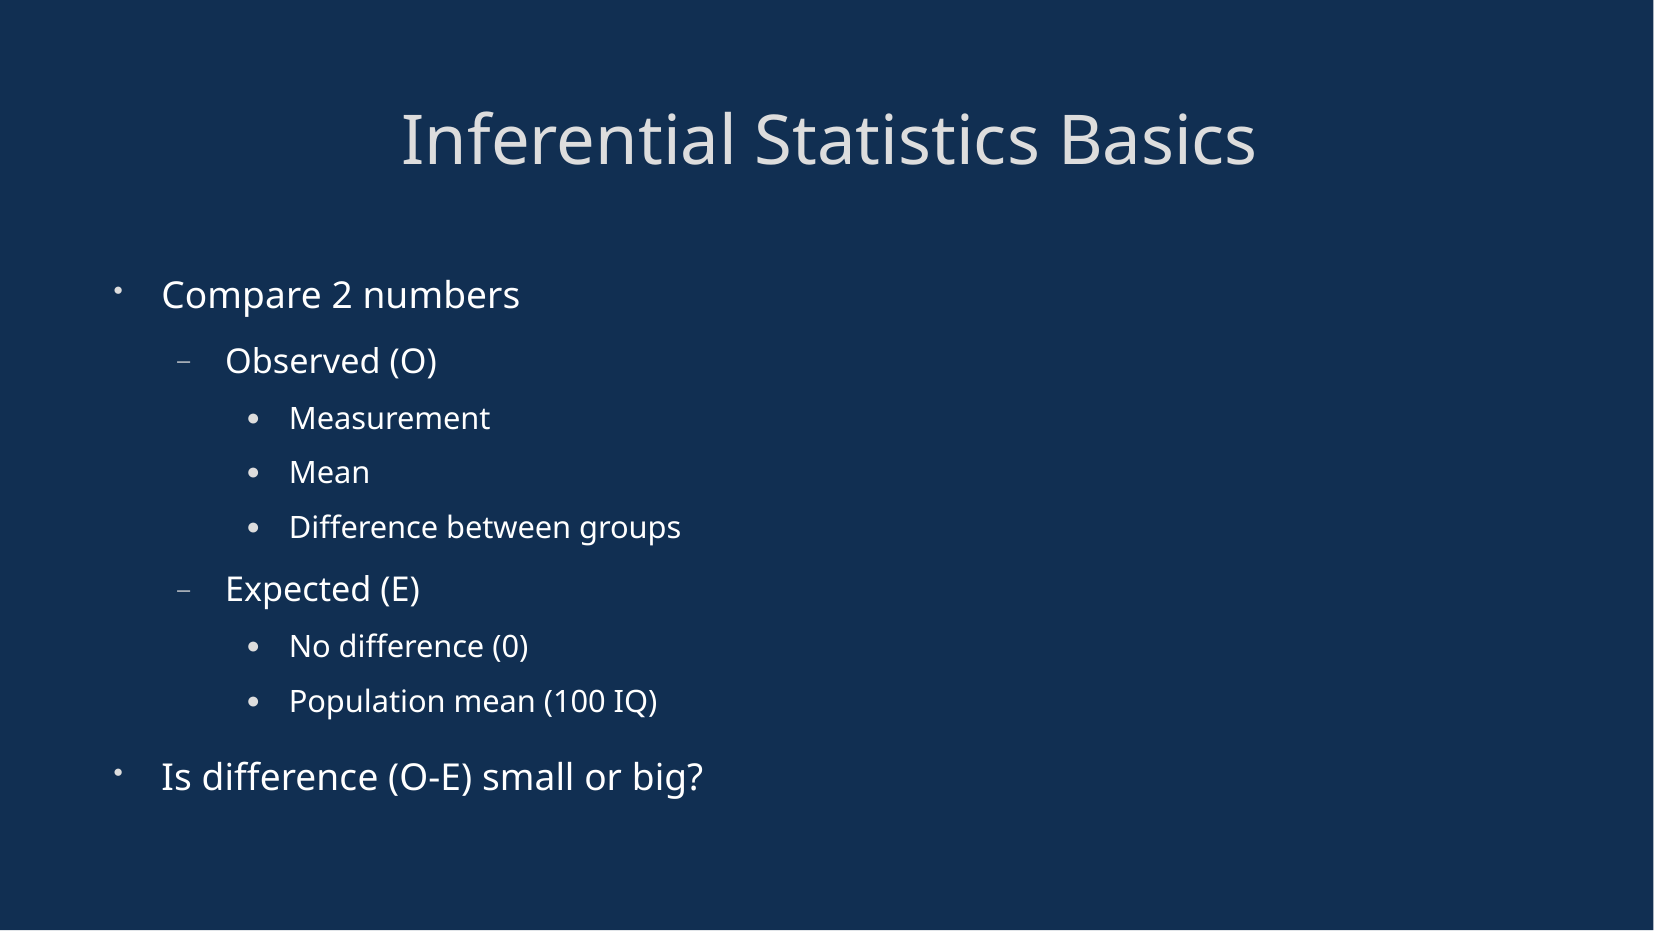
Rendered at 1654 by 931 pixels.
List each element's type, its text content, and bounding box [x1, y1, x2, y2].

title Inferential Statistics Basics [97, 56, 1563, 220]
list Compare 2 numbers Observed (O) Measurement Mean Difference between groups Expected (E) No difference (0) Population mean (100 IQ) Is difference (O-E) small or big? [97, 268, 1563, 806]
